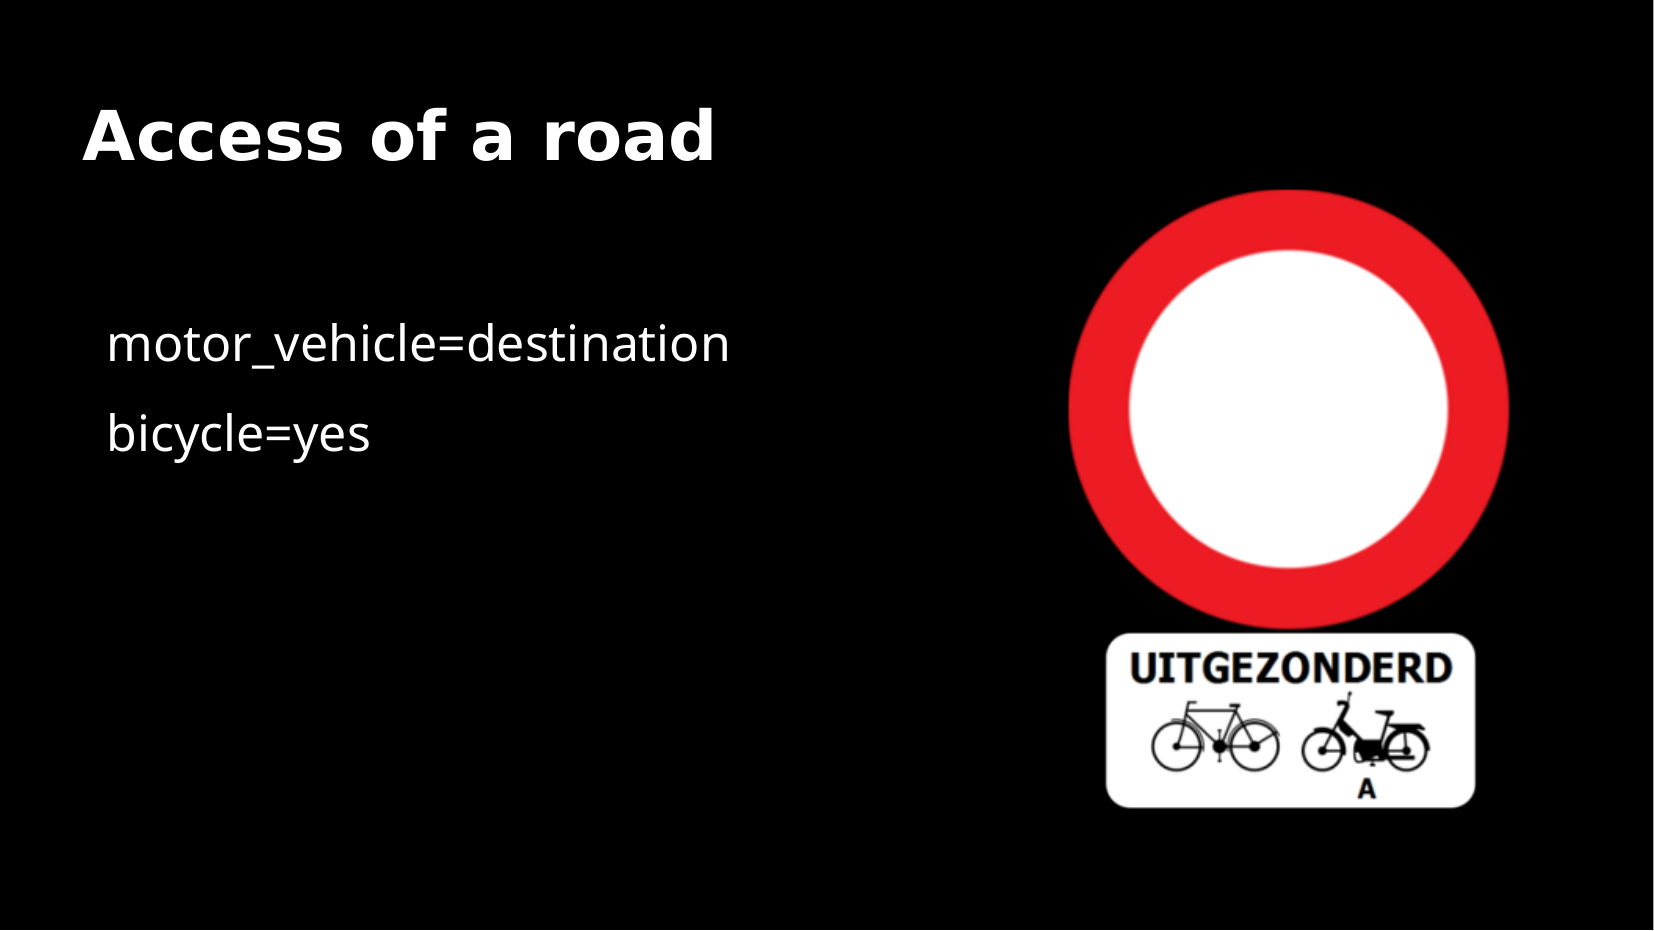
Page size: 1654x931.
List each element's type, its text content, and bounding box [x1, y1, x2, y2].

title Access of a road [82, 59, 1571, 215]
list motor_vehicle=destination bicycle=yes [35, 217, 1524, 827]
picture [1023, 188, 1548, 814]
